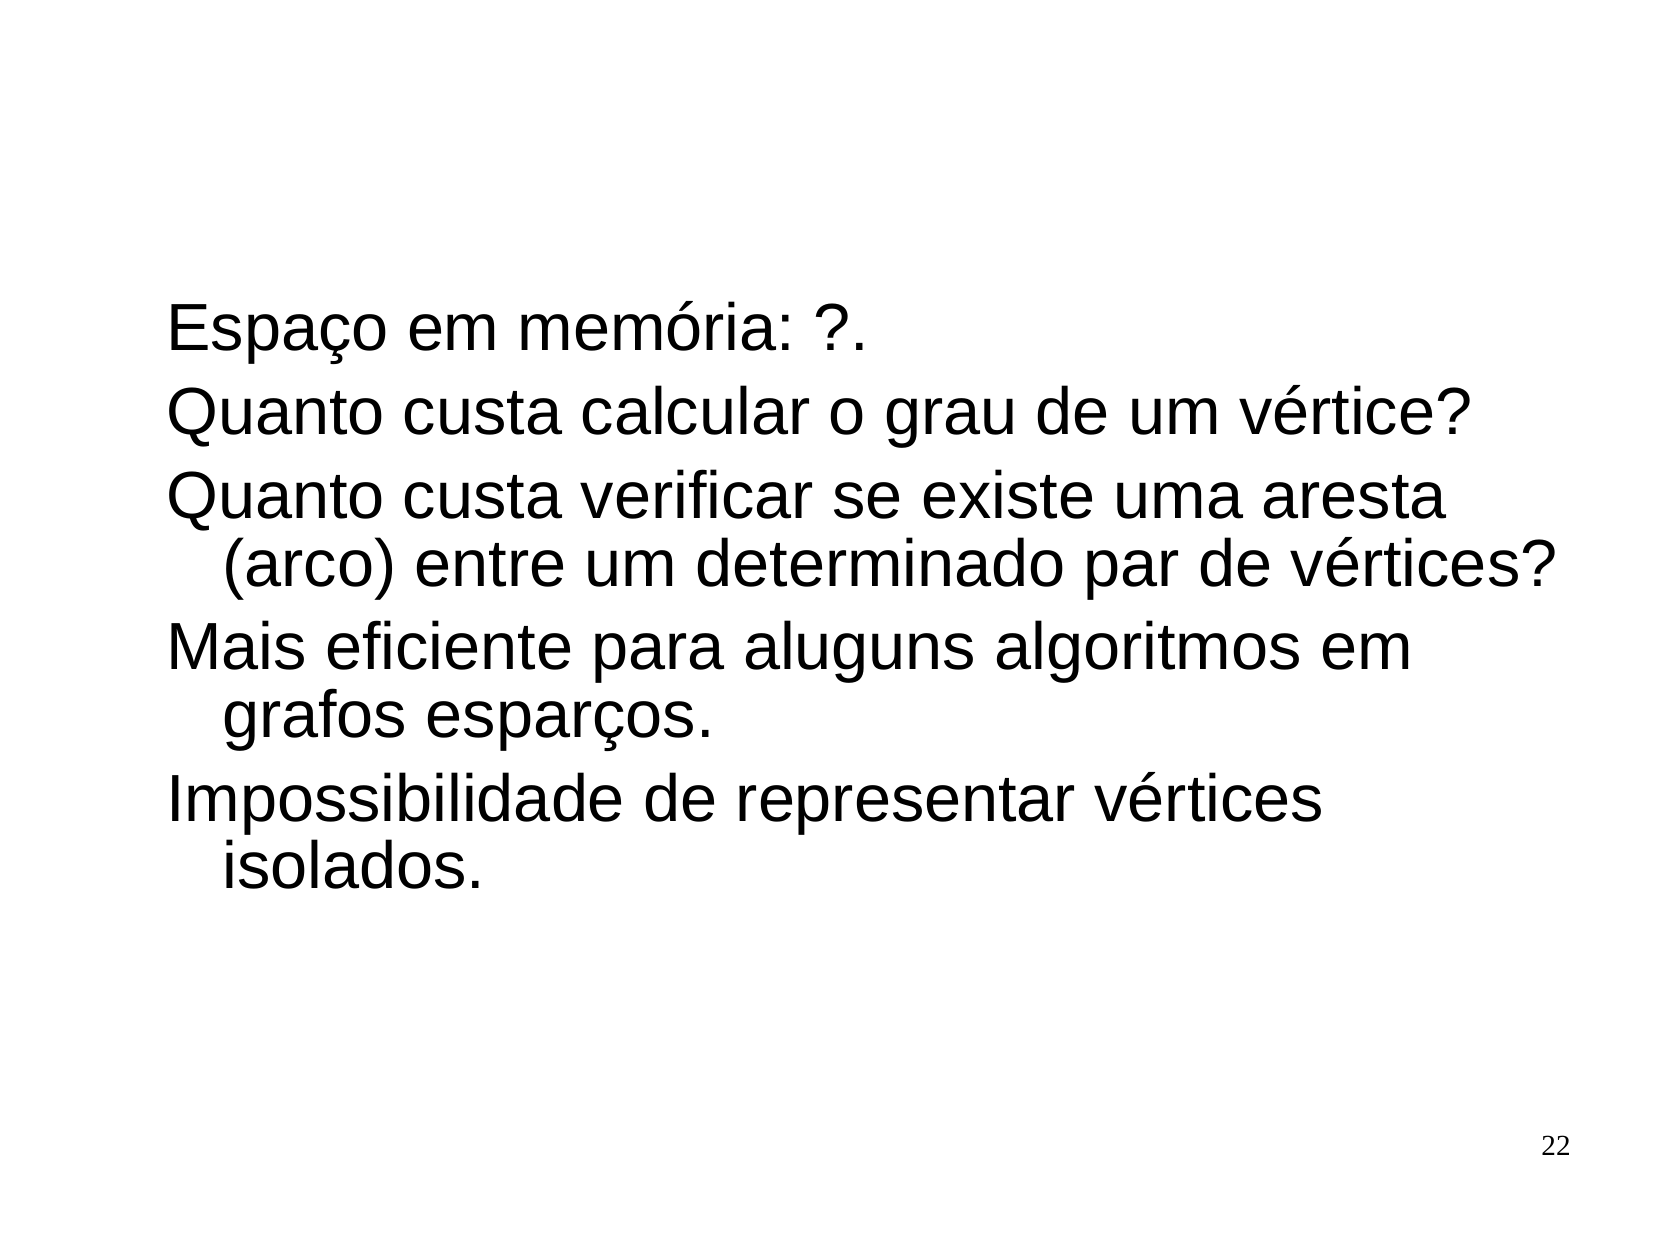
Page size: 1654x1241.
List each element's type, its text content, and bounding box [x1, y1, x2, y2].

list Espaço em memória: ?. Quanto custa calcular o grau de um vértice? Quanto custa verificar se existe uma aresta (arco) entre um determinado par de vértices? Mais eficiente para aluguns algoritmos em grafos esparços. Impossibilidade de representar vértices isolados. [151, 289, 1599, 1020]
